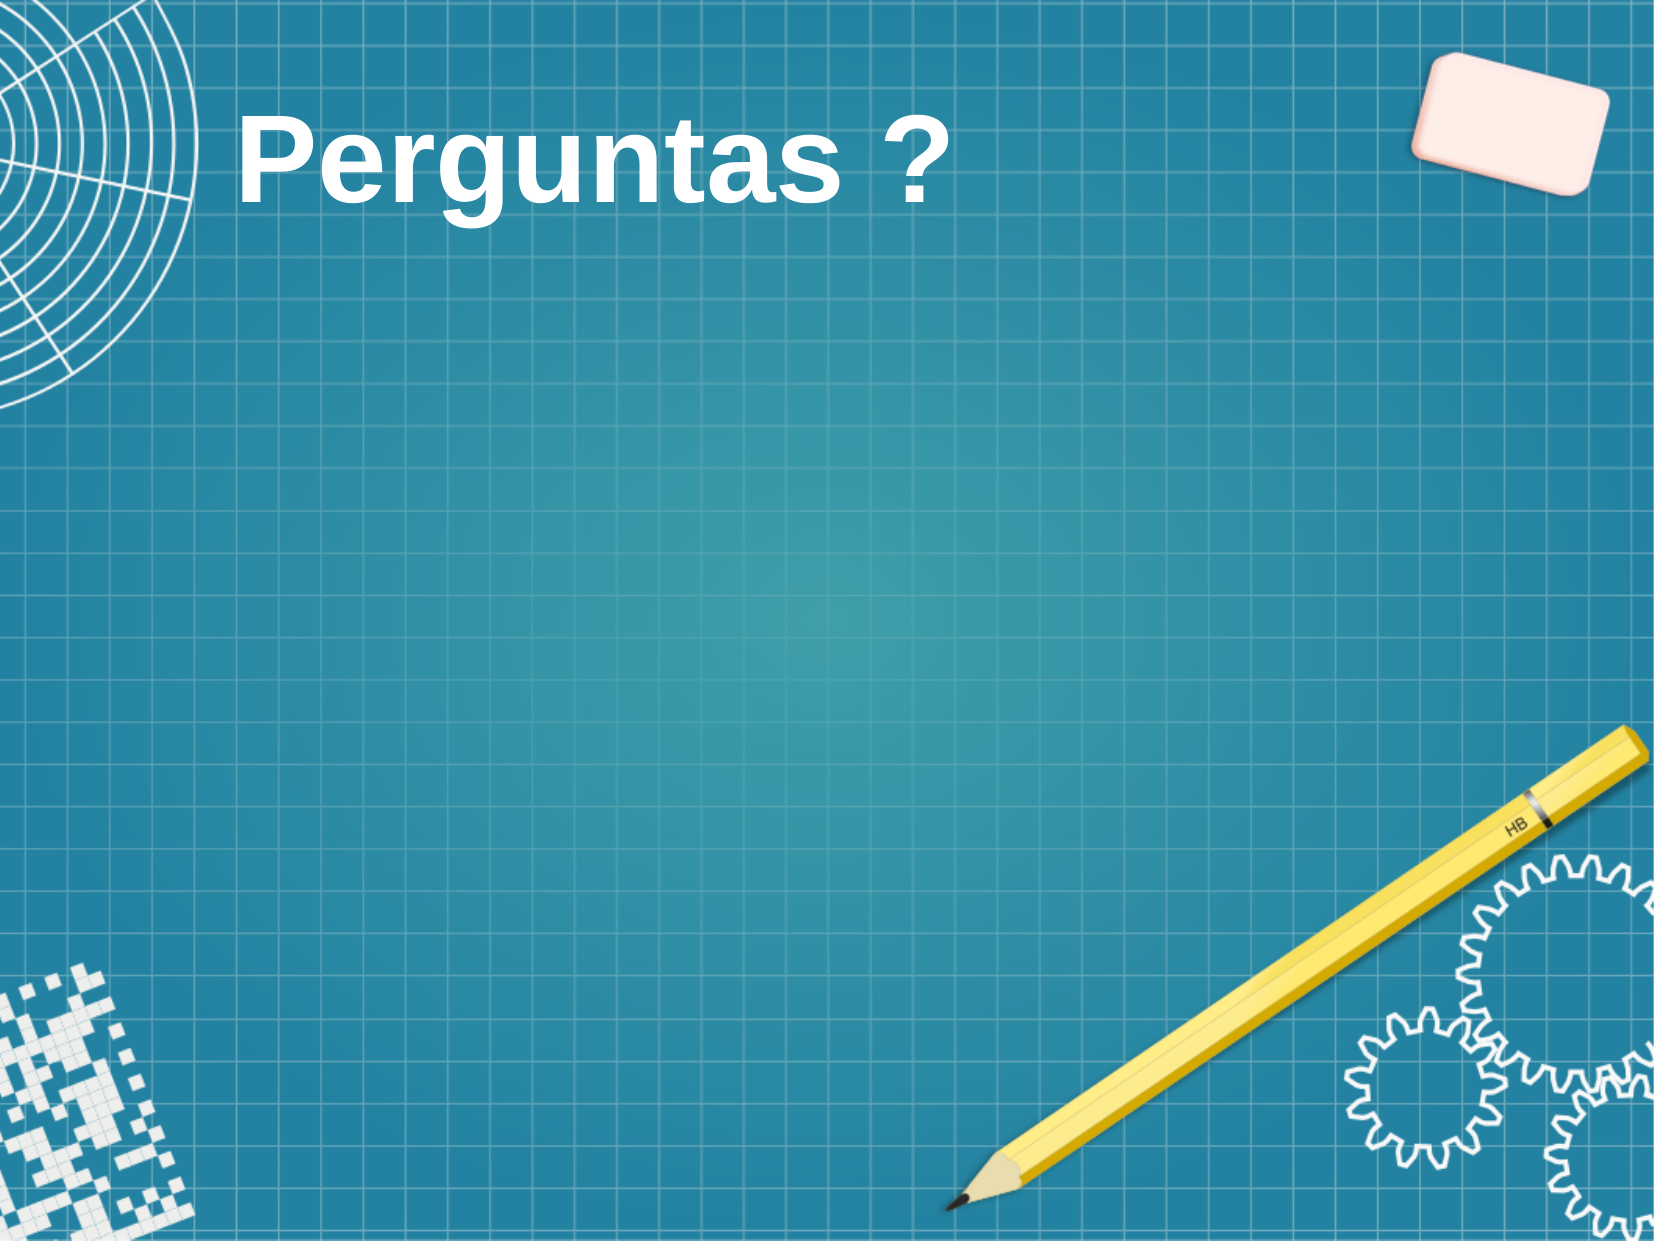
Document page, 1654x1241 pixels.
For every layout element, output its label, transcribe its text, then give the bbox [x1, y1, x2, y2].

picture [0, 0, 1654, 1241]
text_box Perguntas ? [234, 23, 1404, 296]
